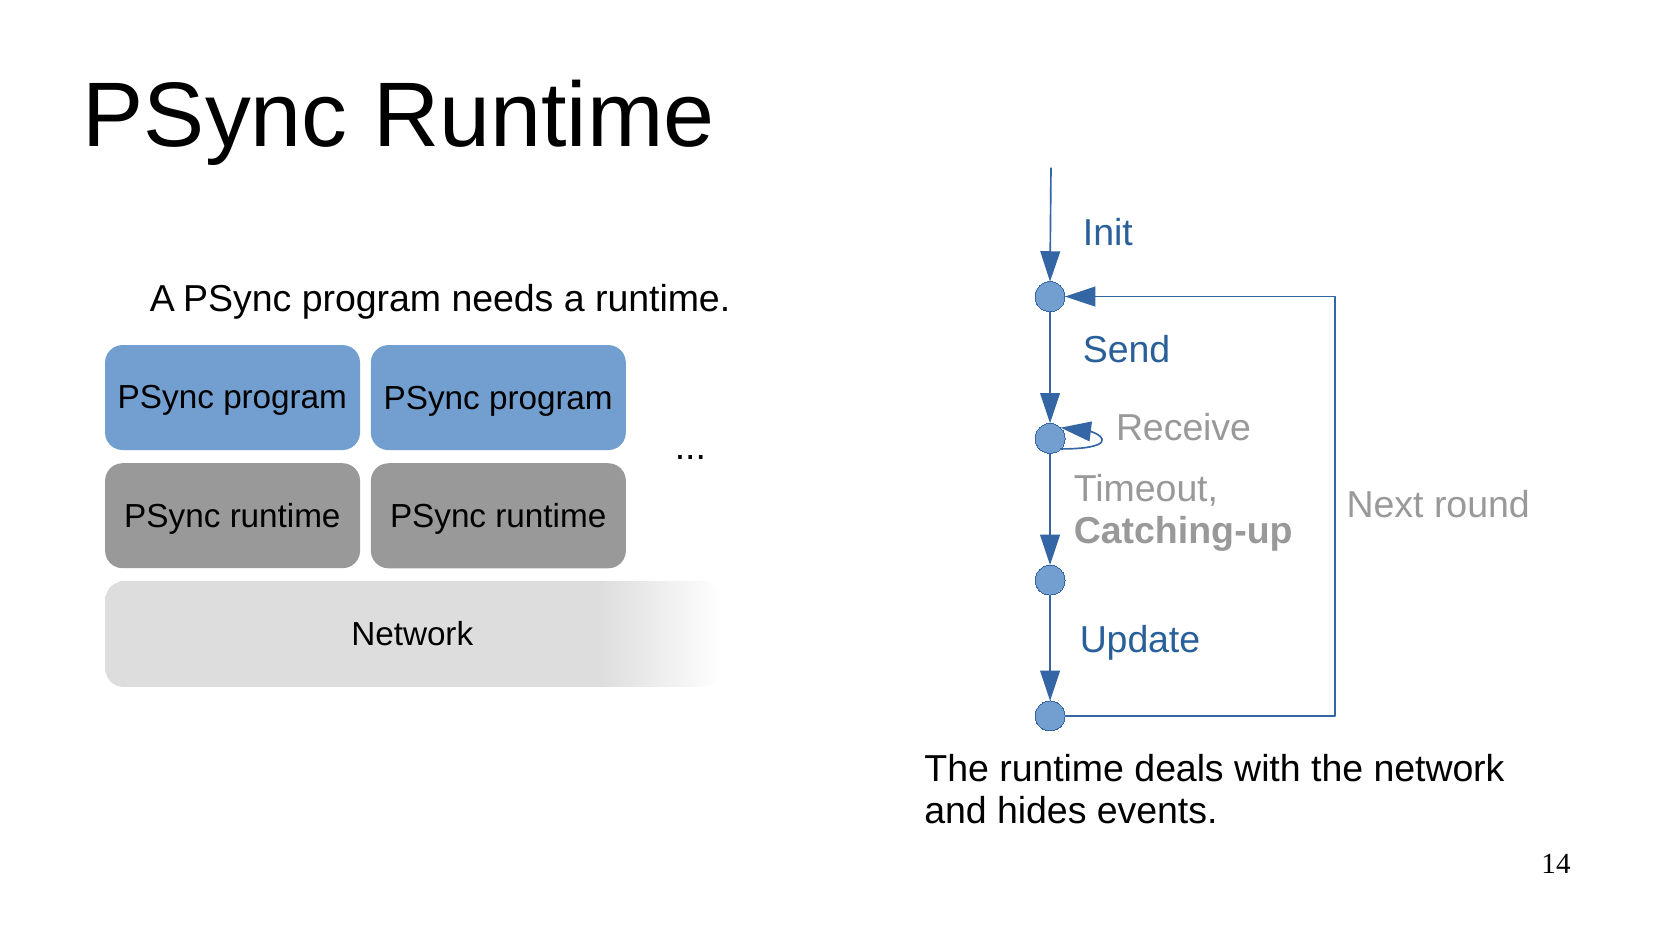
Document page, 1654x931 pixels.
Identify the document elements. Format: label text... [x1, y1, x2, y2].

text_box Network [105, 581, 721, 687]
text_box A PSync program needs a runtime. [135, 270, 746, 327]
text_box Next round [1336, 476, 1545, 534]
text_box Init [1068, 203, 1148, 261]
text_box PSync program [105, 345, 361, 451]
text_box The runtime deals with the network and hides events. [909, 739, 1591, 839]
text_box PSync runtime [370, 463, 626, 569]
title PSync Runtime [82, 37, 1571, 193]
text_box Receive [1101, 398, 1266, 456]
text_box Update [1065, 611, 1216, 669]
text_box Timeout, Catching-up [1059, 460, 1321, 602]
text_box [1035, 565, 1059, 595]
text_box PSync program [370, 345, 626, 451]
text_box [1035, 700, 1066, 731]
text_box [1035, 423, 1066, 454]
text_box ... [660, 417, 722, 475]
text_box [1035, 281, 1065, 312]
text_box PSync runtime [105, 463, 361, 569]
text_box Send [1068, 321, 1186, 378]
